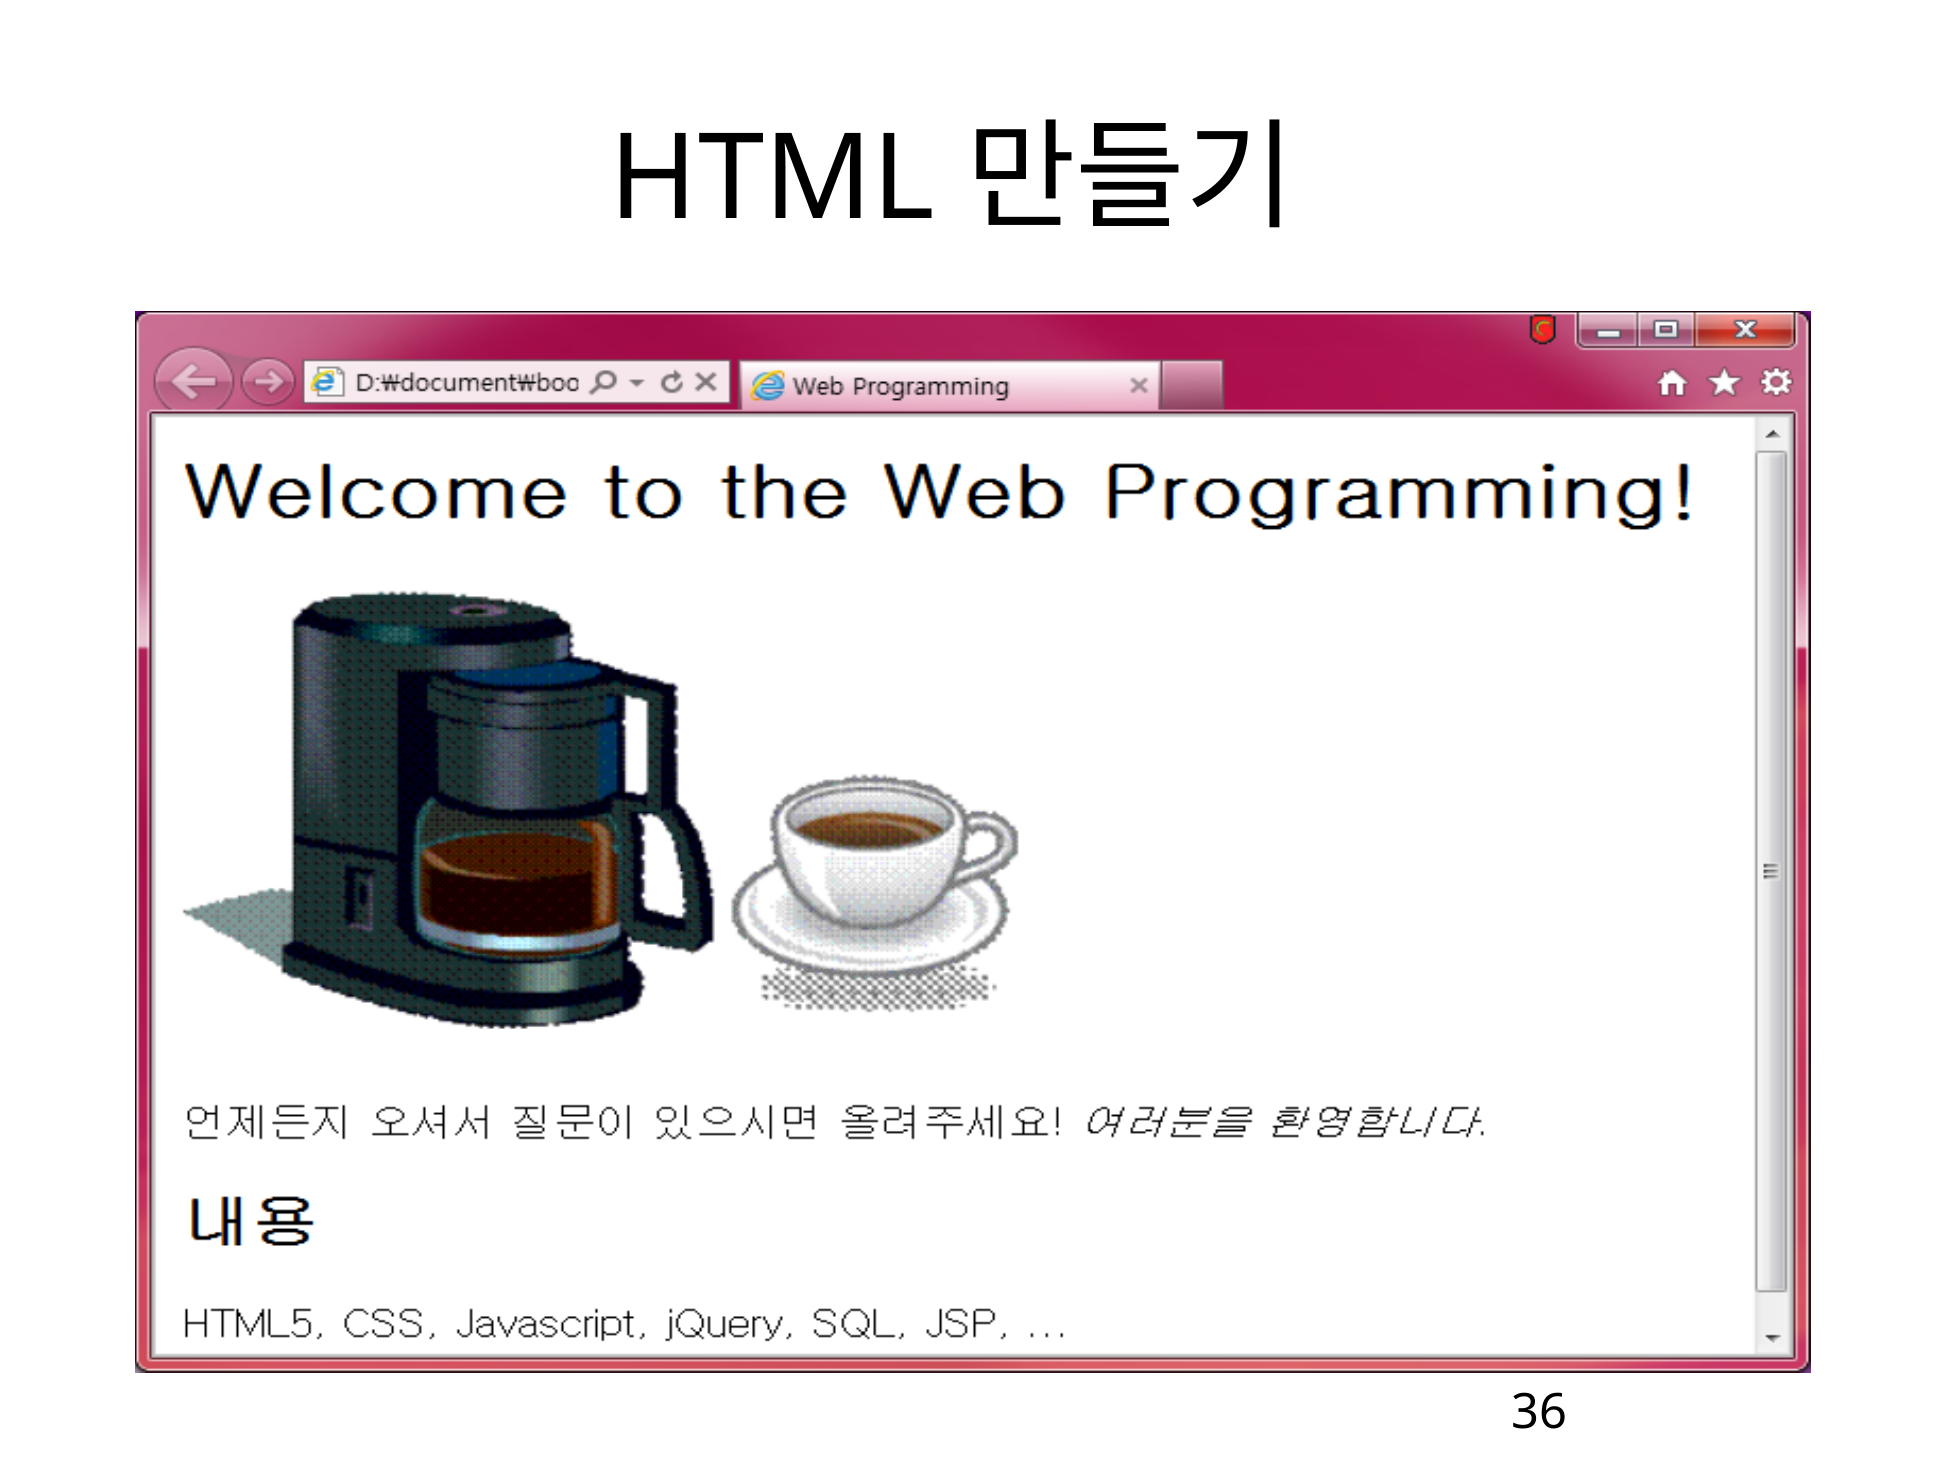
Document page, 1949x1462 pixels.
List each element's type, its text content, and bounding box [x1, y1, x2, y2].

slide_number <숫자> [1496, 1372, 1899, 1462]
picture [135, 311, 1811, 1373]
title HTML 만들기 [156, 92, 1749, 255]
